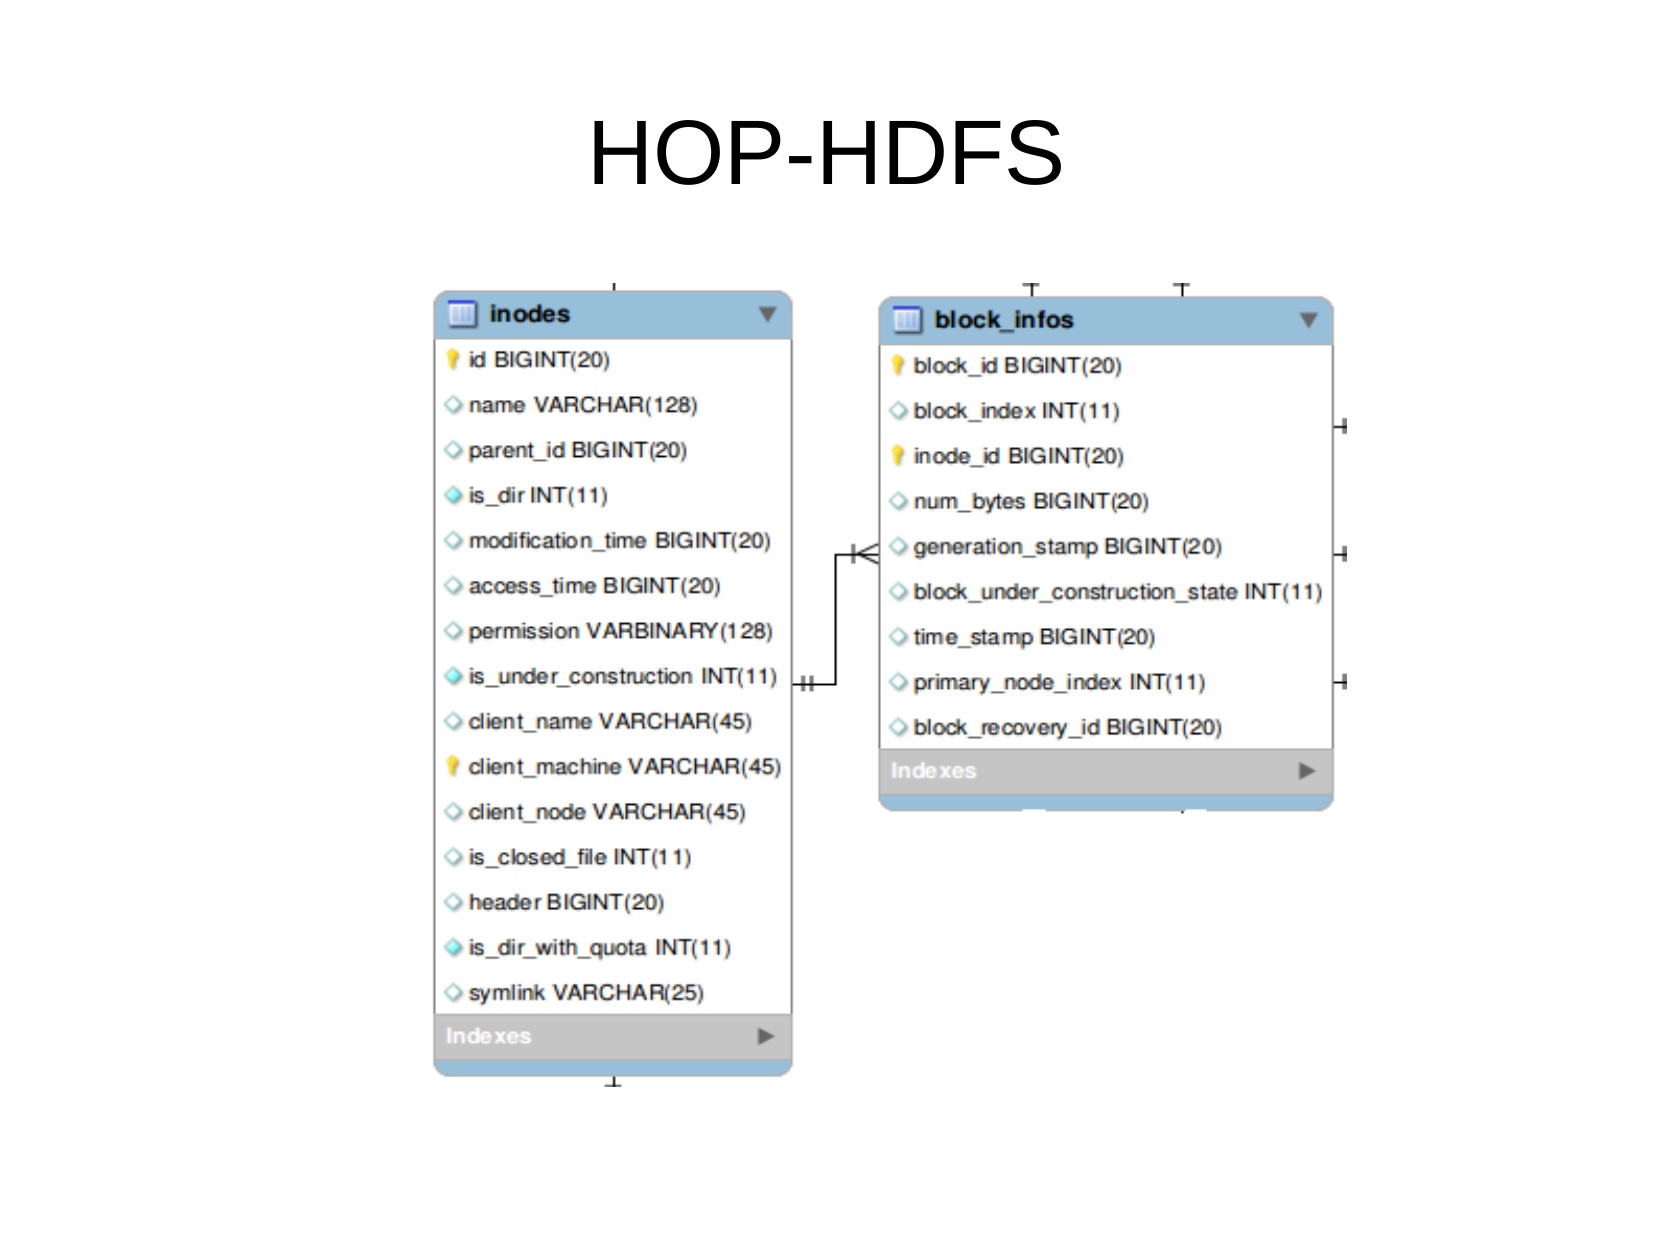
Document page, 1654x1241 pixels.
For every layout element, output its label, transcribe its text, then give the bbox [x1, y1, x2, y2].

picture [413, 283, 1347, 1087]
title HOP-HDFS [82, 49, 1571, 257]
